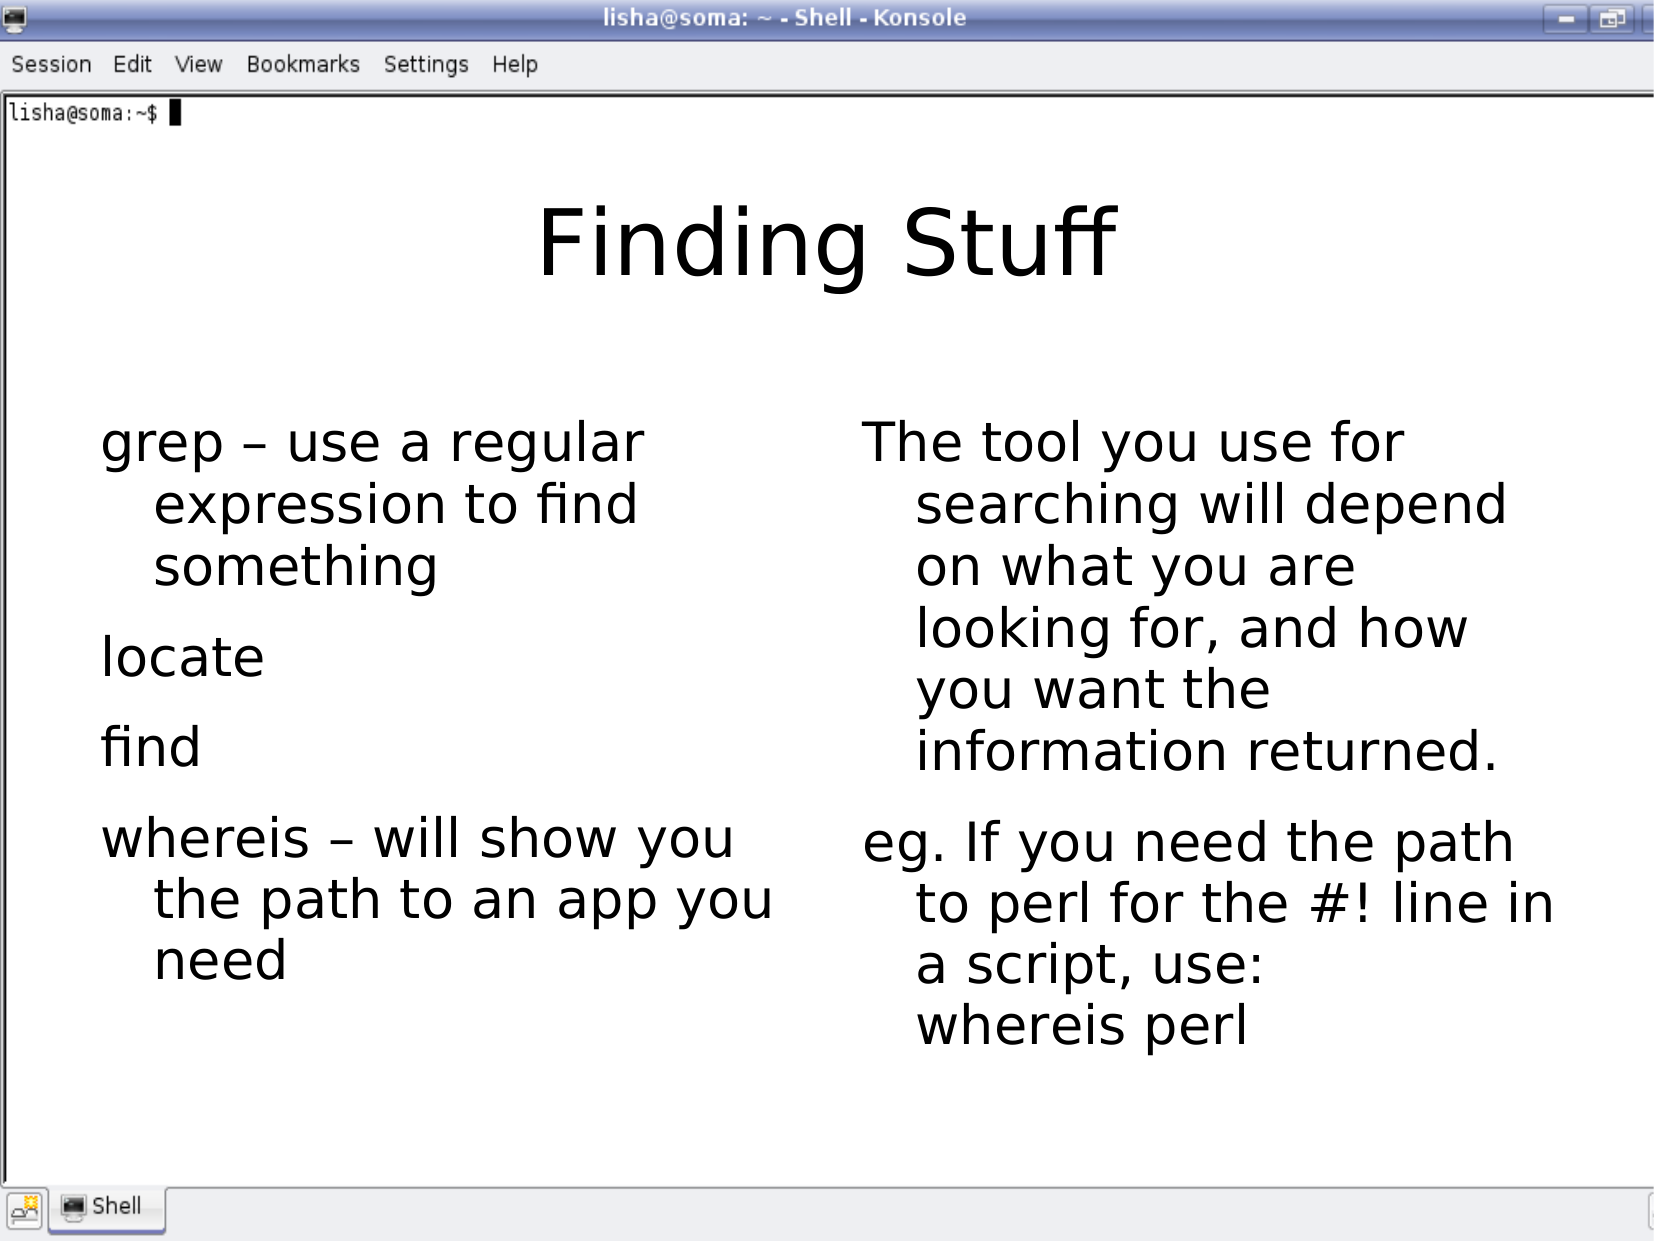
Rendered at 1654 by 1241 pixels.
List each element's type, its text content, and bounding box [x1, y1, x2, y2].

title Finding Stuff [82, 149, 1571, 338]
picture [0, 0, 1654, 1241]
list grep – use a regular expression to find something locate find whereis – will show you the path to an app you need [82, 412, 809, 1095]
list The tool you use for searching will depend on what you are looking for, and how you want the information returned. eg. If you need the path to perl for the #! line in a script, use: whereis perl [845, 412, 1572, 1095]
